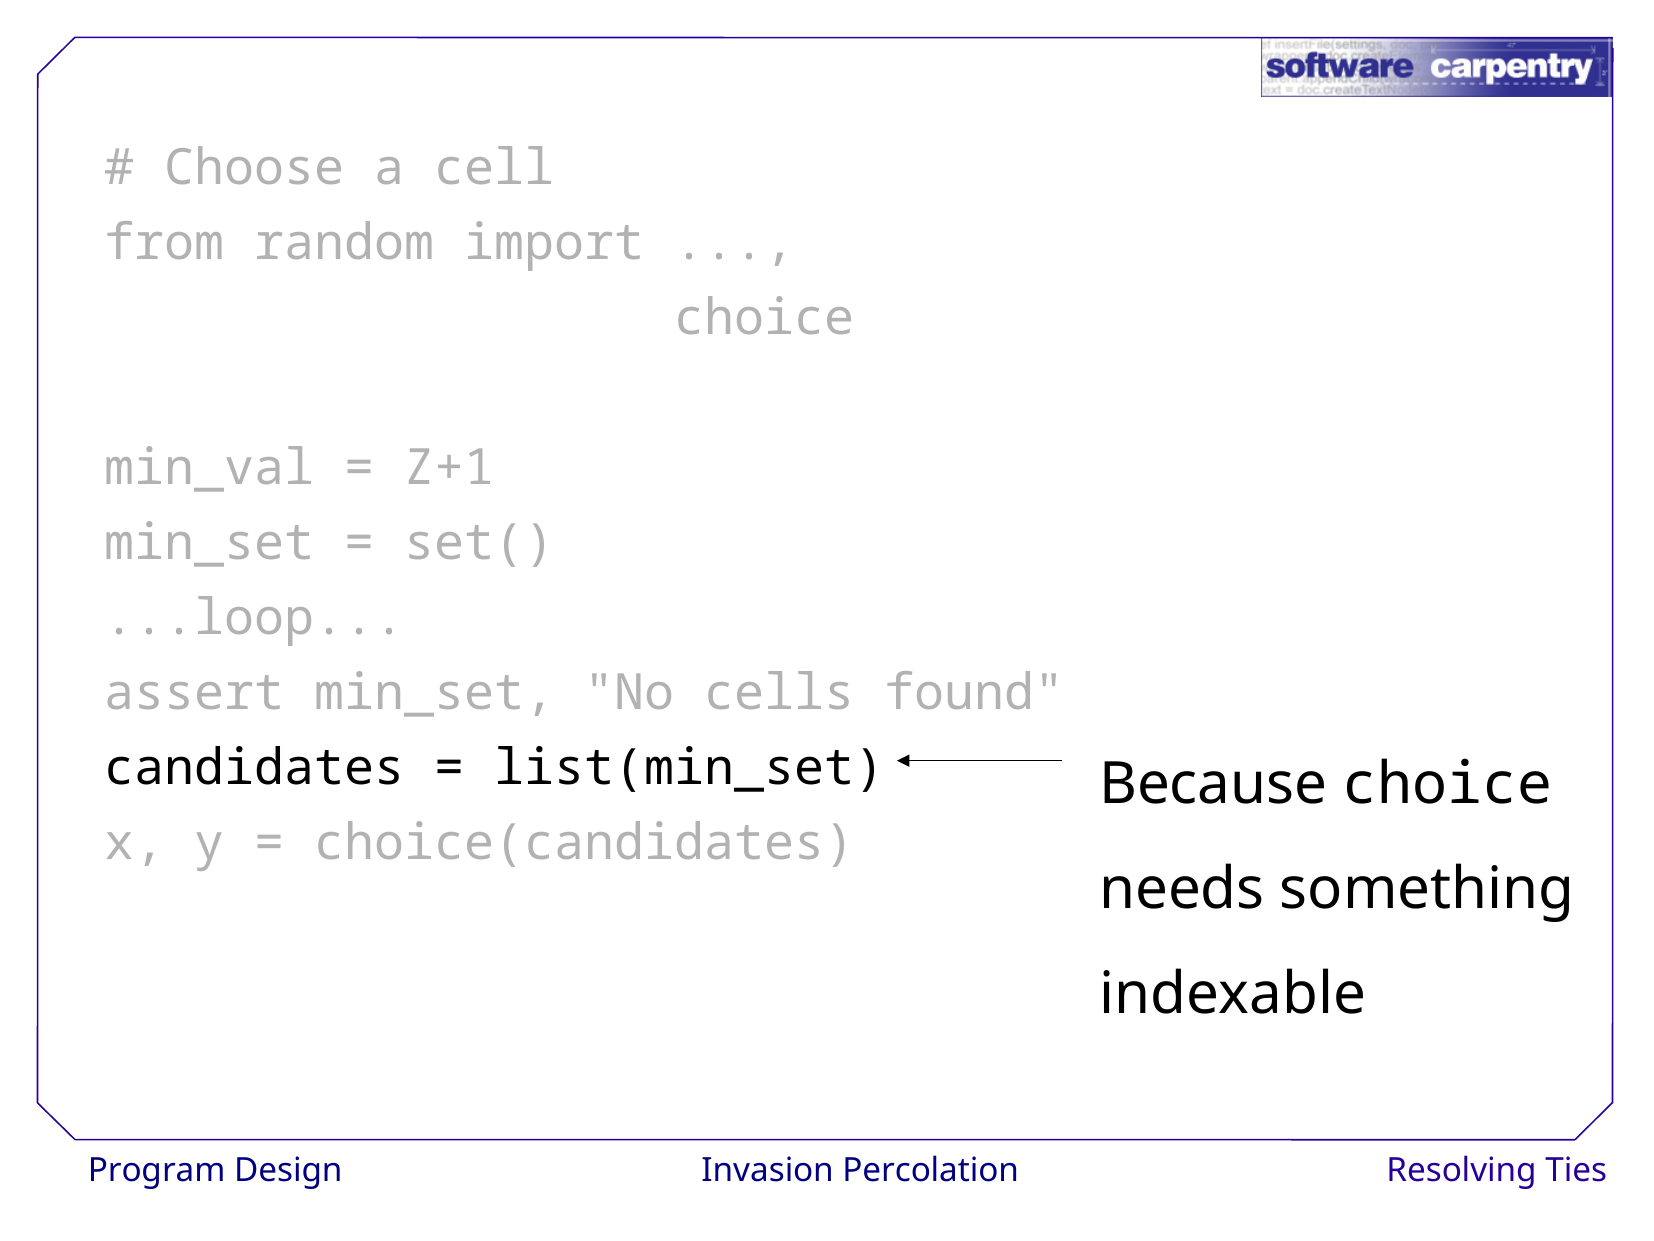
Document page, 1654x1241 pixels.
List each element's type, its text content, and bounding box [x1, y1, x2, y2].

text_box Because choice needs something indexable [1084, 702, 1619, 1031]
picture [1261, 39, 1613, 97]
text_box # Choose a cell from random import ..., choice min_val = Z+1 min_set = set() ...loop... assert min_set, "No cells found" candidates = list(min_set) x, y = choice(candidates) [89, 112, 1508, 1117]
